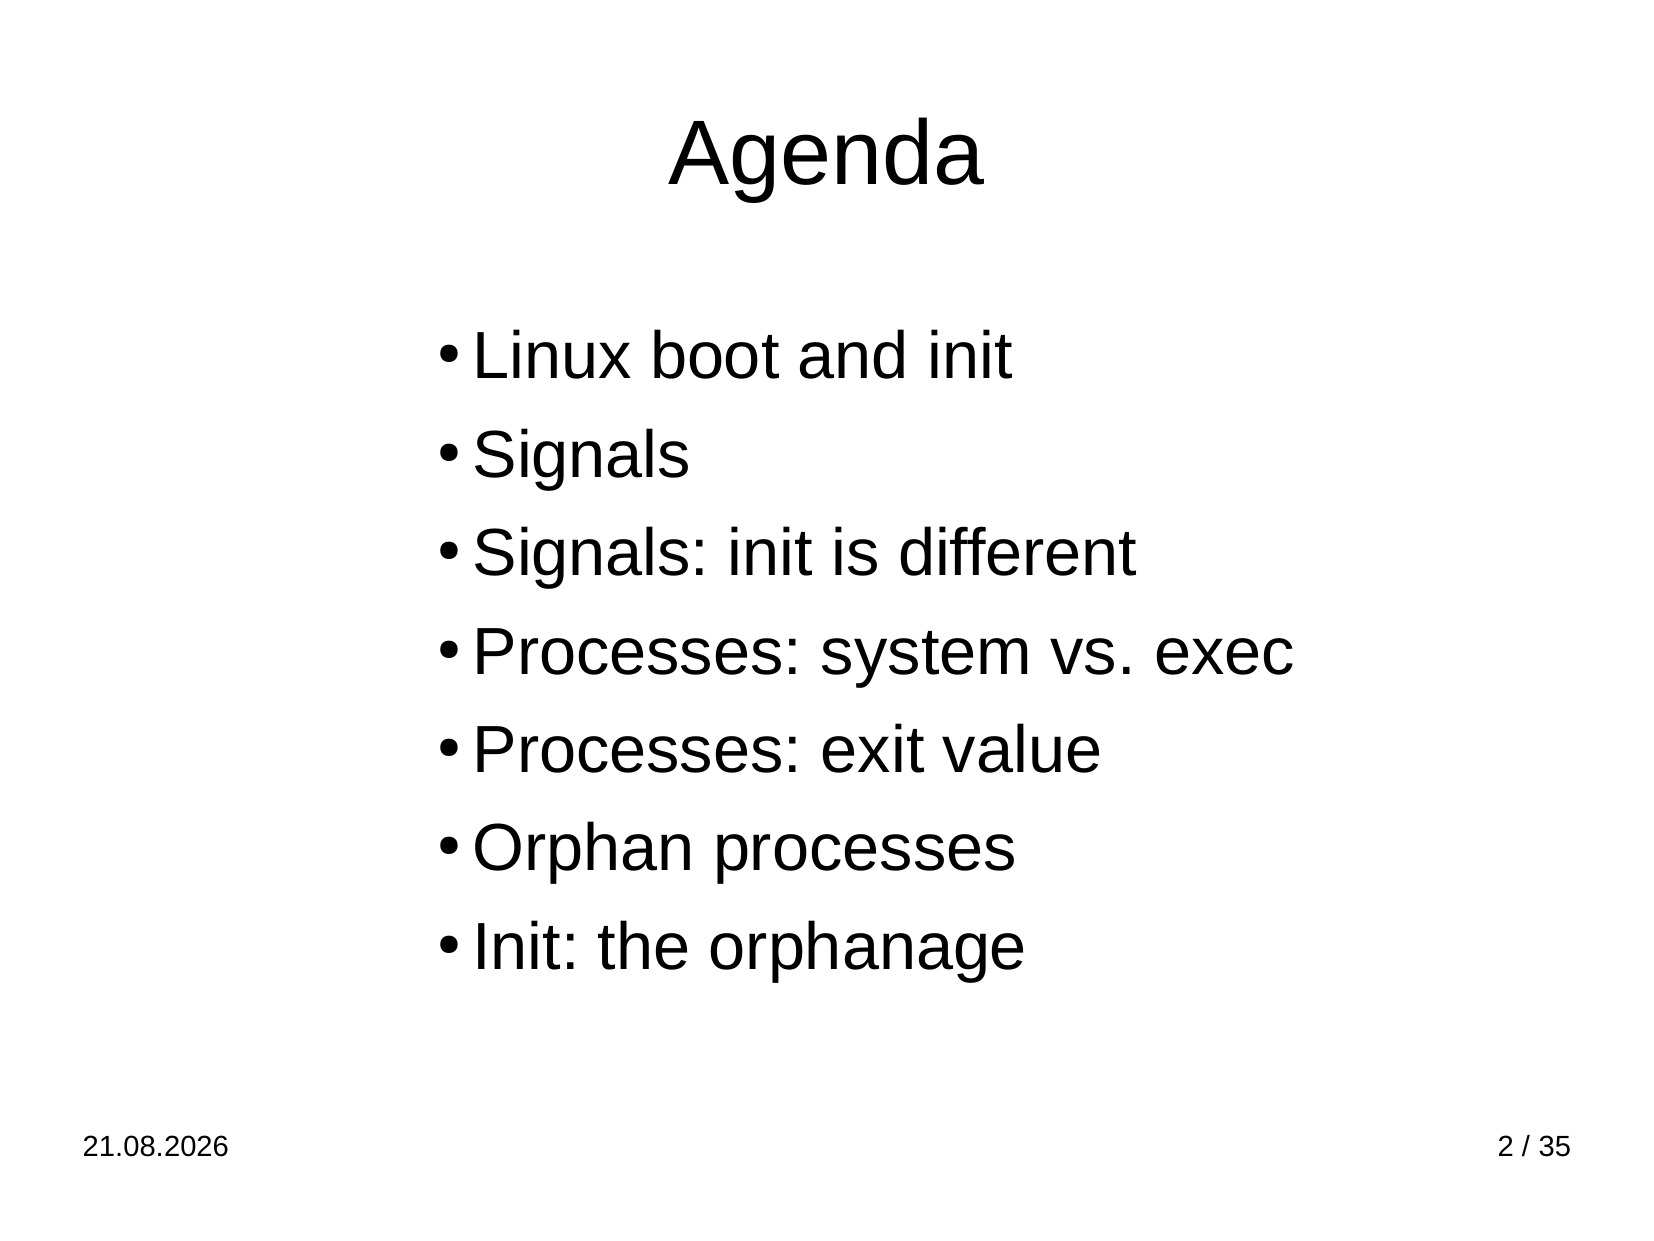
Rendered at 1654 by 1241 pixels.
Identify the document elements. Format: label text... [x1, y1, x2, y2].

subtitle Linux boot and init Signals Signals: init is different Processes: system vs. exec Processes: exit value Orphan processes Init: the orphanage [437, 266, 1359, 1134]
title Agenda [82, 49, 1571, 257]
